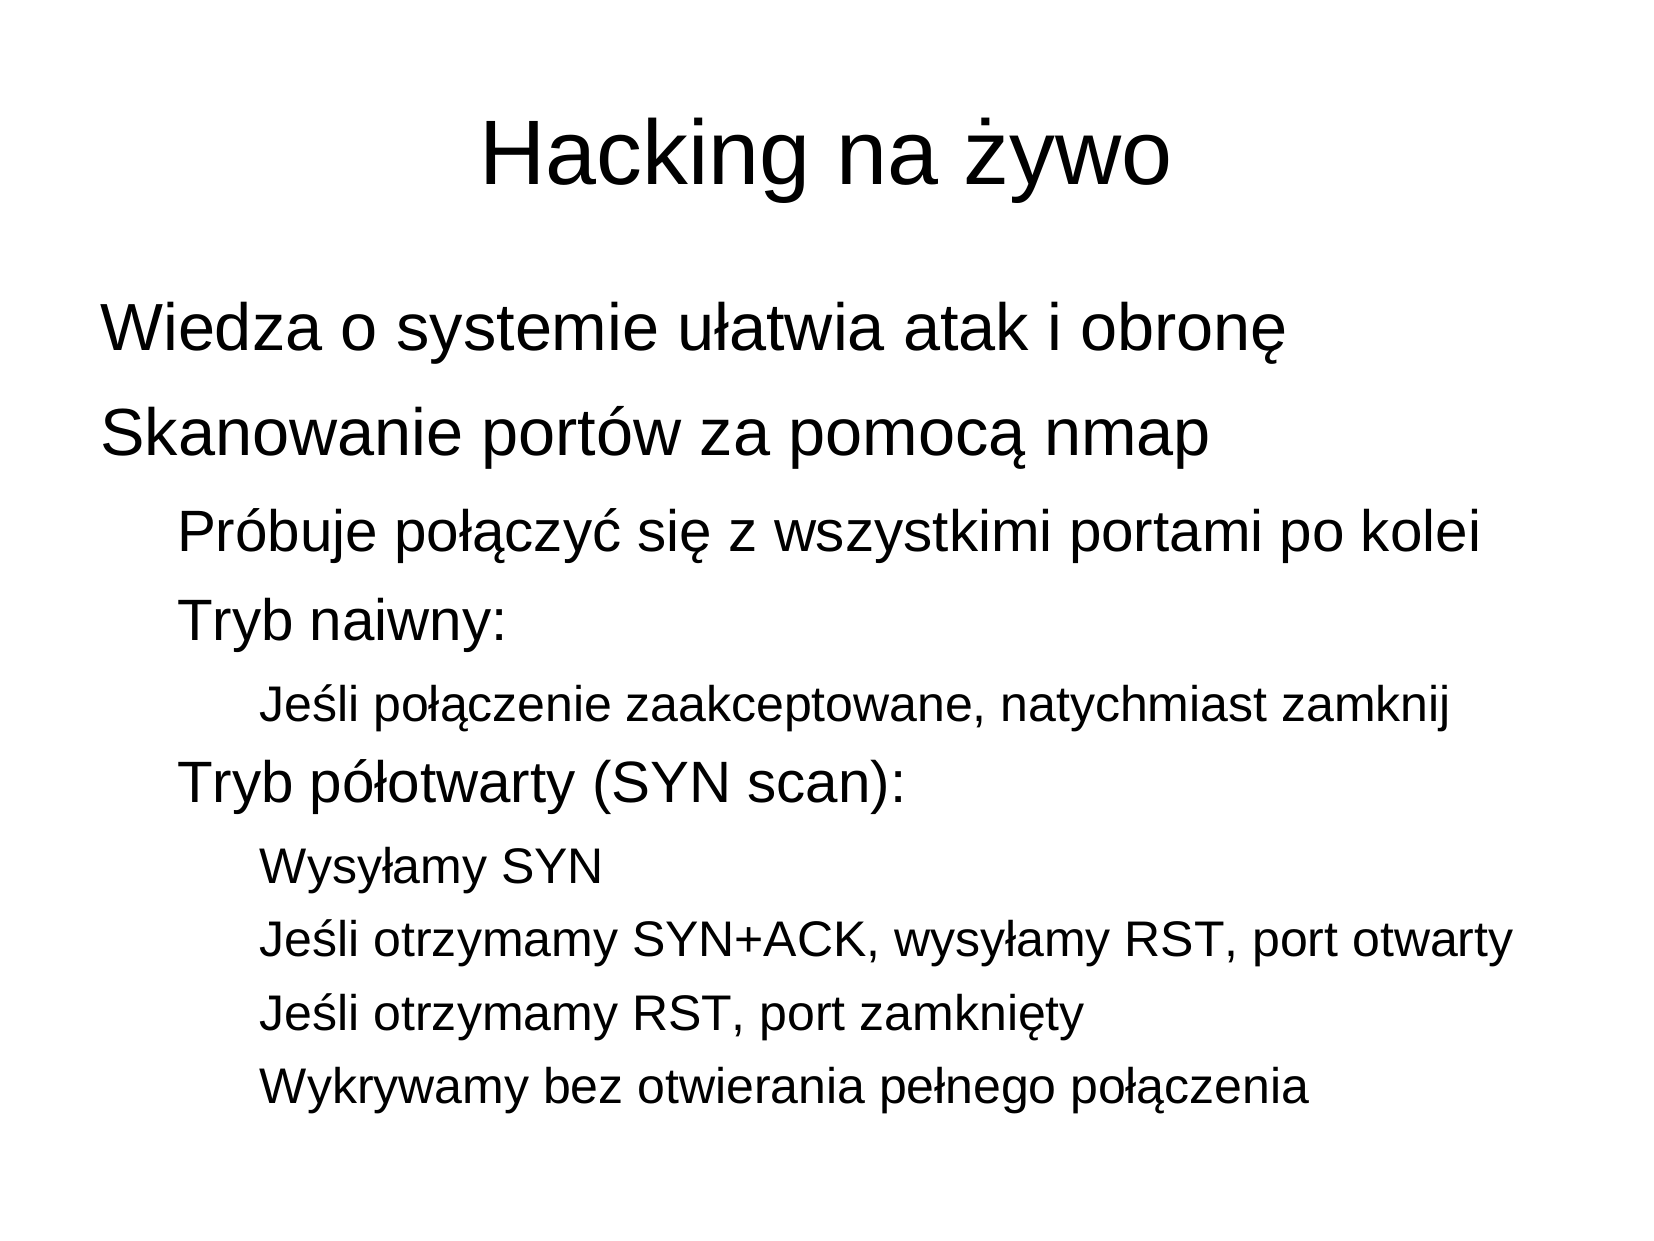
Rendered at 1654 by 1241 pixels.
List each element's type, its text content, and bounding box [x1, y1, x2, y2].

title Hacking na żywo [82, 56, 1571, 250]
list Wiedza o systemie ułatwia atak i obronę Skanowanie portów za pomocą nmap Próbuje połączyć się z wszystkimi portami po kolei Tryb naiwny: Jeśli połączenie zaakceptowane, natychmiast zamknij Tryb półotwarty (SYN scan): Wysyłamy SYN Jeśli otrzymamy SYN+ACK, wysyłamy RST, port otwarty Jeśli otrzymamy RST, port zamknięty Wykrywamy bez otwierania pełnego połączenia [82, 290, 1571, 1114]
